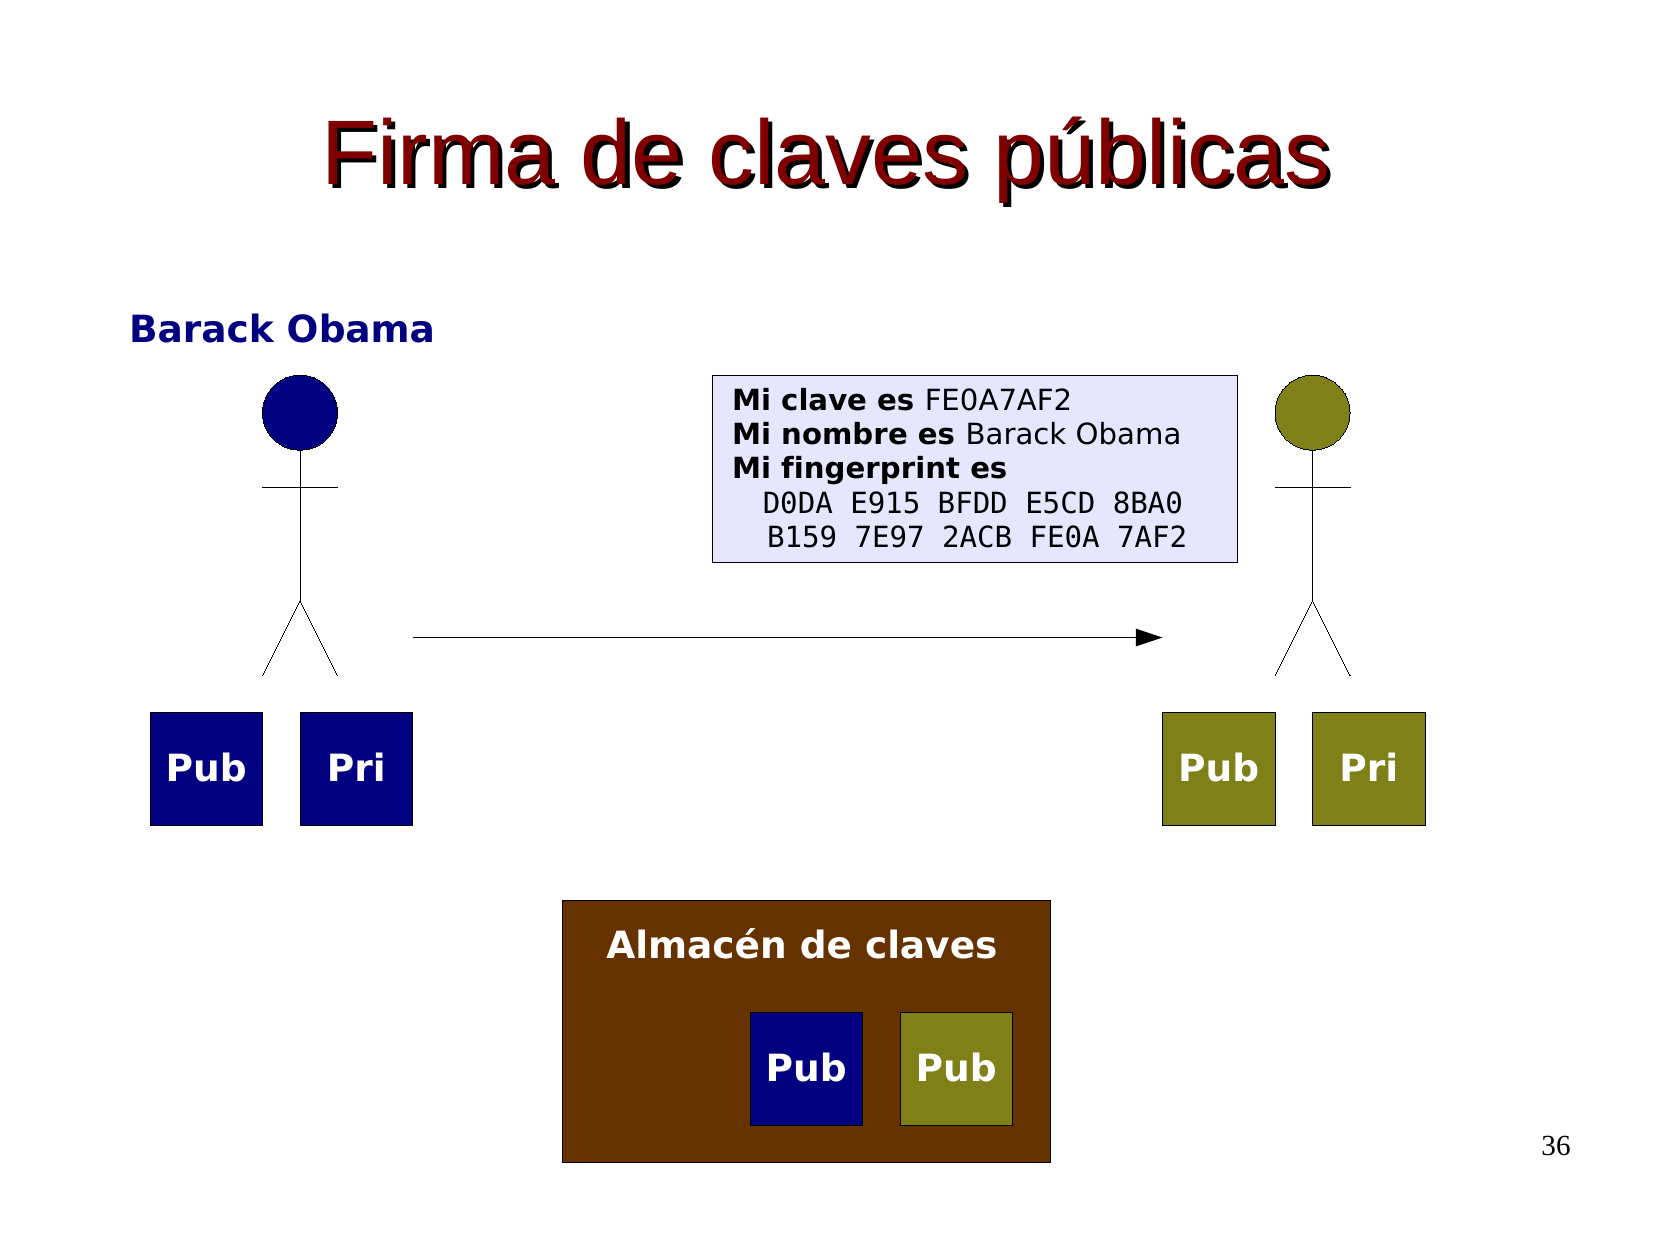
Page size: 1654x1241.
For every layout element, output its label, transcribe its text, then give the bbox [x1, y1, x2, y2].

text_box Pub [900, 1012, 1013, 1126]
text_box Pub [150, 712, 263, 826]
text_box Almacén de claves [591, 916, 1013, 976]
text_box [262, 375, 338, 451]
text_box [1275, 375, 1351, 451]
text_box Pub [750, 1012, 863, 1126]
text_box Barack Obama [114, 300, 451, 359]
text_box Pri [300, 712, 413, 826]
text_box [562, 900, 1051, 1163]
text_box Mi clave es FE0A7AF2 Mi nombre es Barack Obama Mi fingerprint es D0DA E915 BFDD E5CD 8BA0 B159 7E97 2ACB FE0A 7AF2 [712, 375, 1238, 563]
text_box Pri [1312, 712, 1426, 826]
title Firma de claves públicas [82, 49, 1571, 257]
text_box Pub [1162, 712, 1276, 826]
